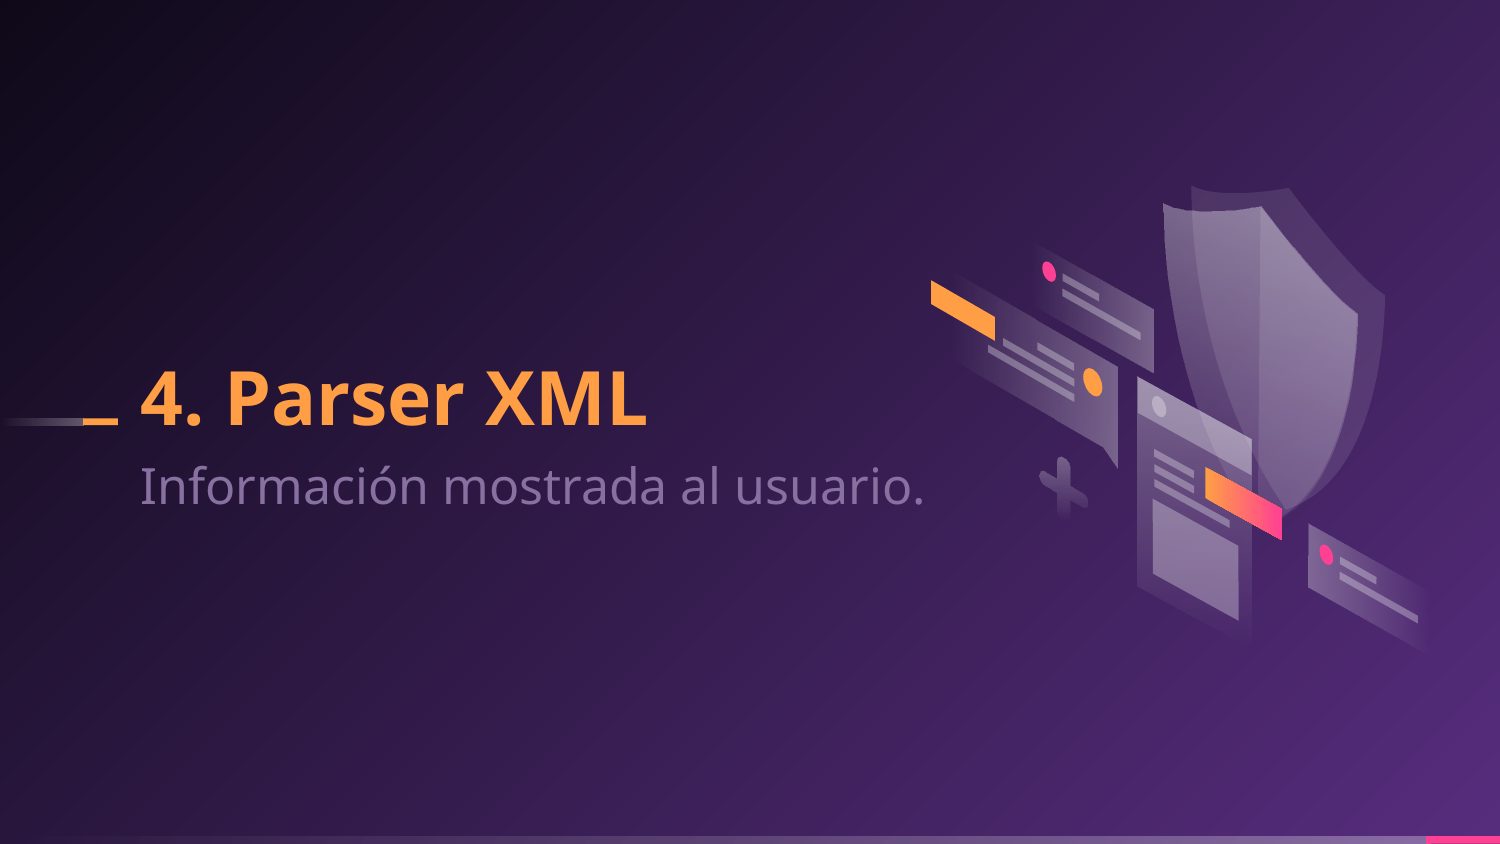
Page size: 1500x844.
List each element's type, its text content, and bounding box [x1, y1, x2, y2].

text_box [1039, 456, 1087, 522]
subtitle Información mostrada al usuario. [140, 445, 979, 516]
text_box [931, 269, 1118, 469]
text_box [1030, 240, 1154, 373]
title 4. Parser XML [140, 251, 979, 442]
text_box [1308, 523, 1431, 656]
text_box [1137, 185, 1386, 649]
